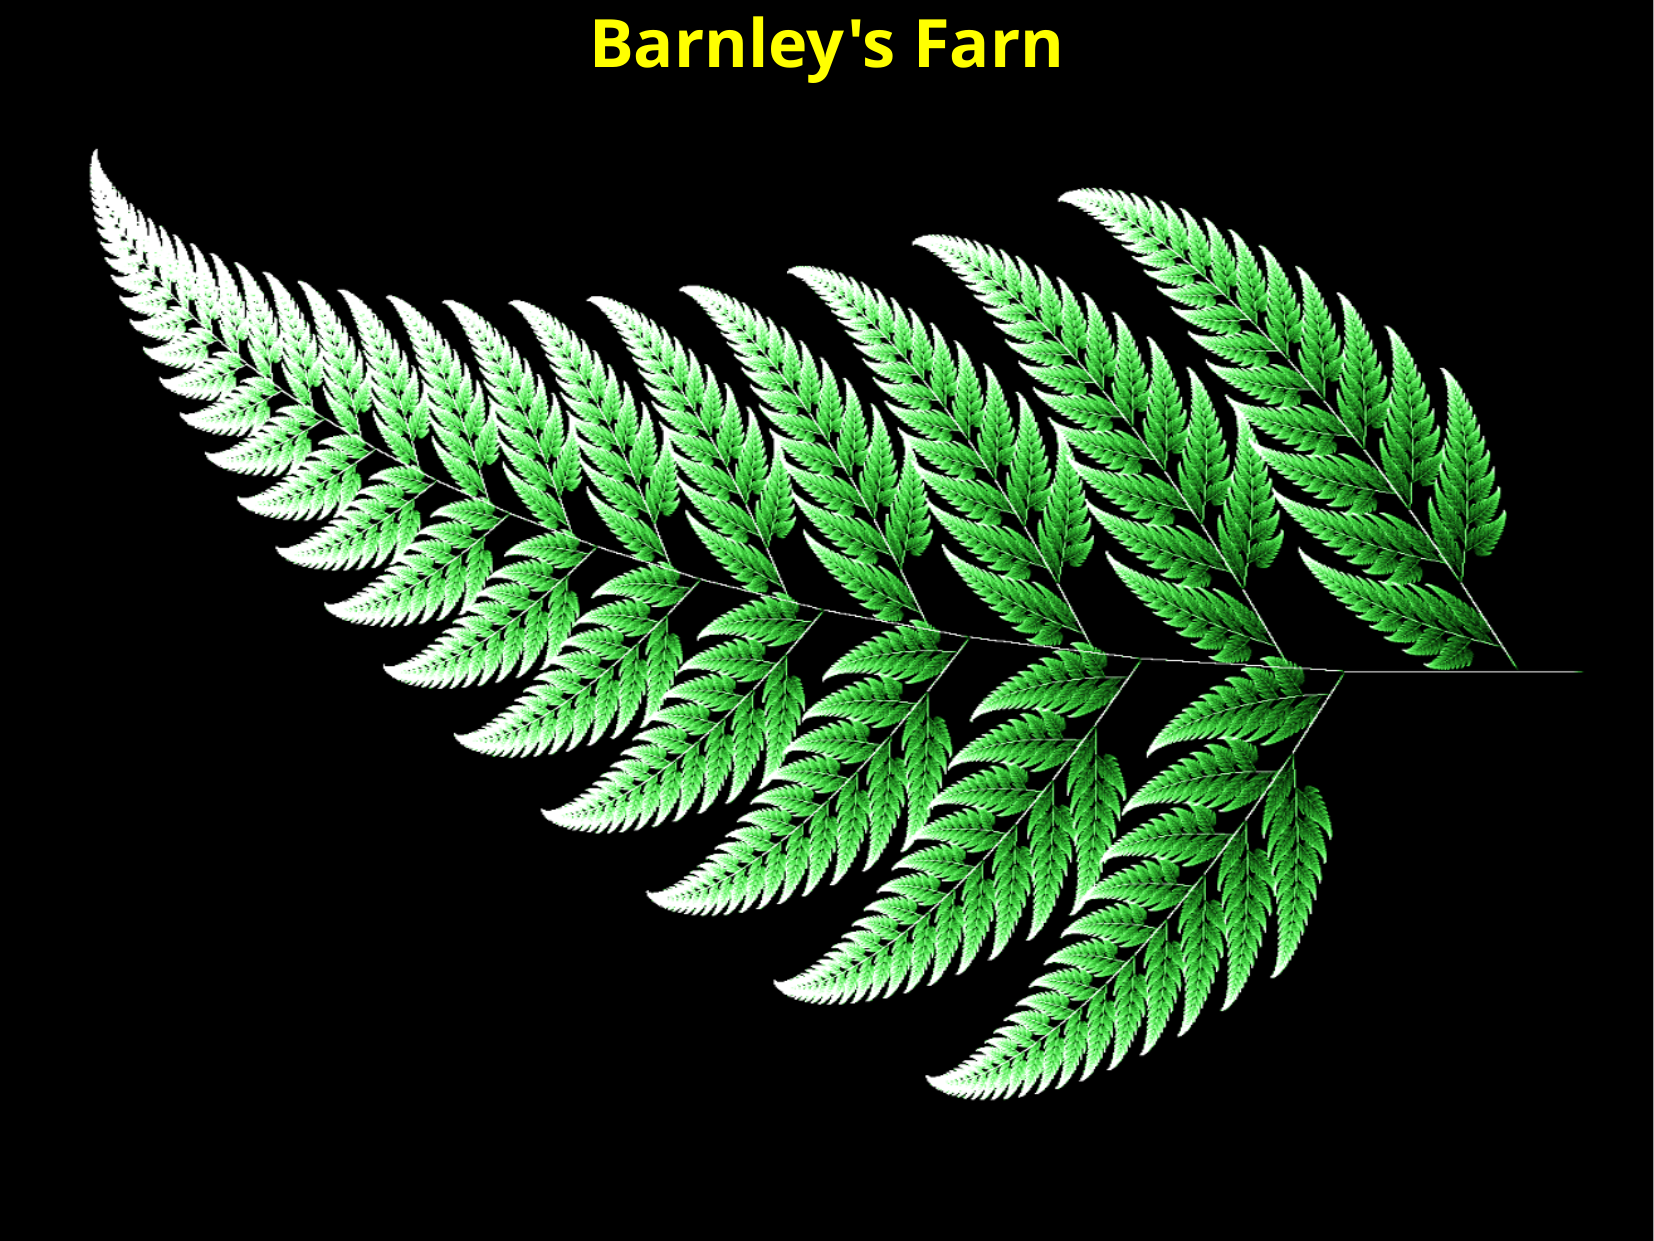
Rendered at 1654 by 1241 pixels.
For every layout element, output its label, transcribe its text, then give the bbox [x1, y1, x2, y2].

picture [0, 0, 1654, 1241]
title Barnley's Farn [82, 0, 1571, 83]
